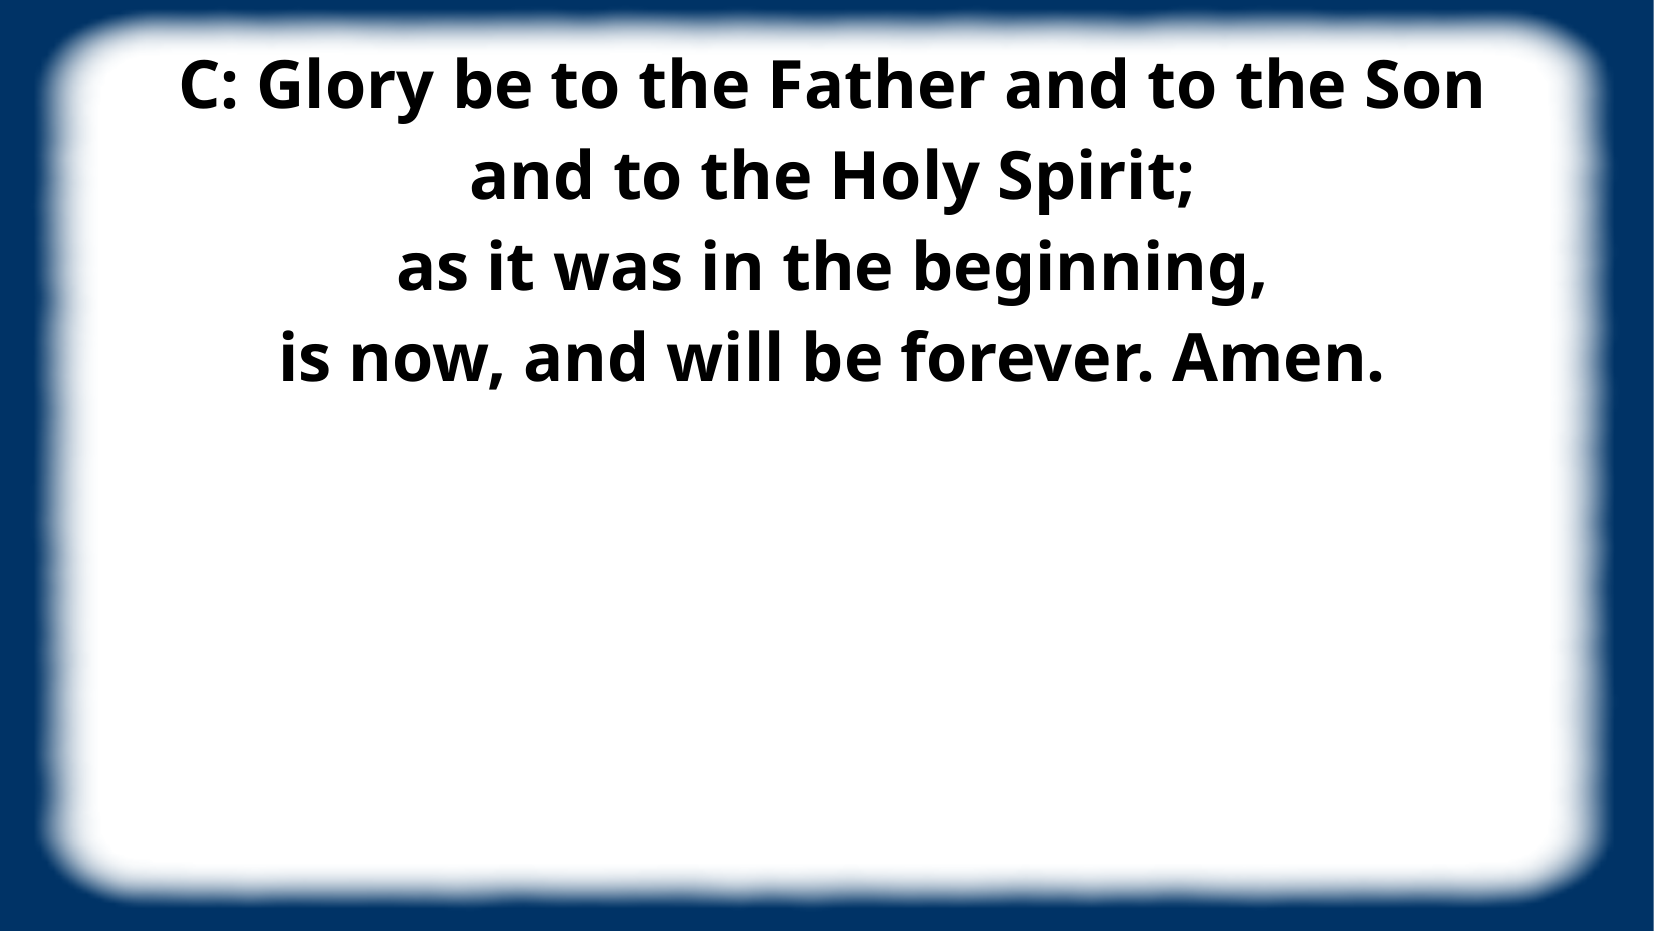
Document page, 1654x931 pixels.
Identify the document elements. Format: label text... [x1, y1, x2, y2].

picture [0, 0, 1654, 931]
text_box C: Glory be to the Father and to the Son and to the Holy Spirit; as it was in the beginning, is now, and will be forever. Amen. [75, 30, 1591, 400]
